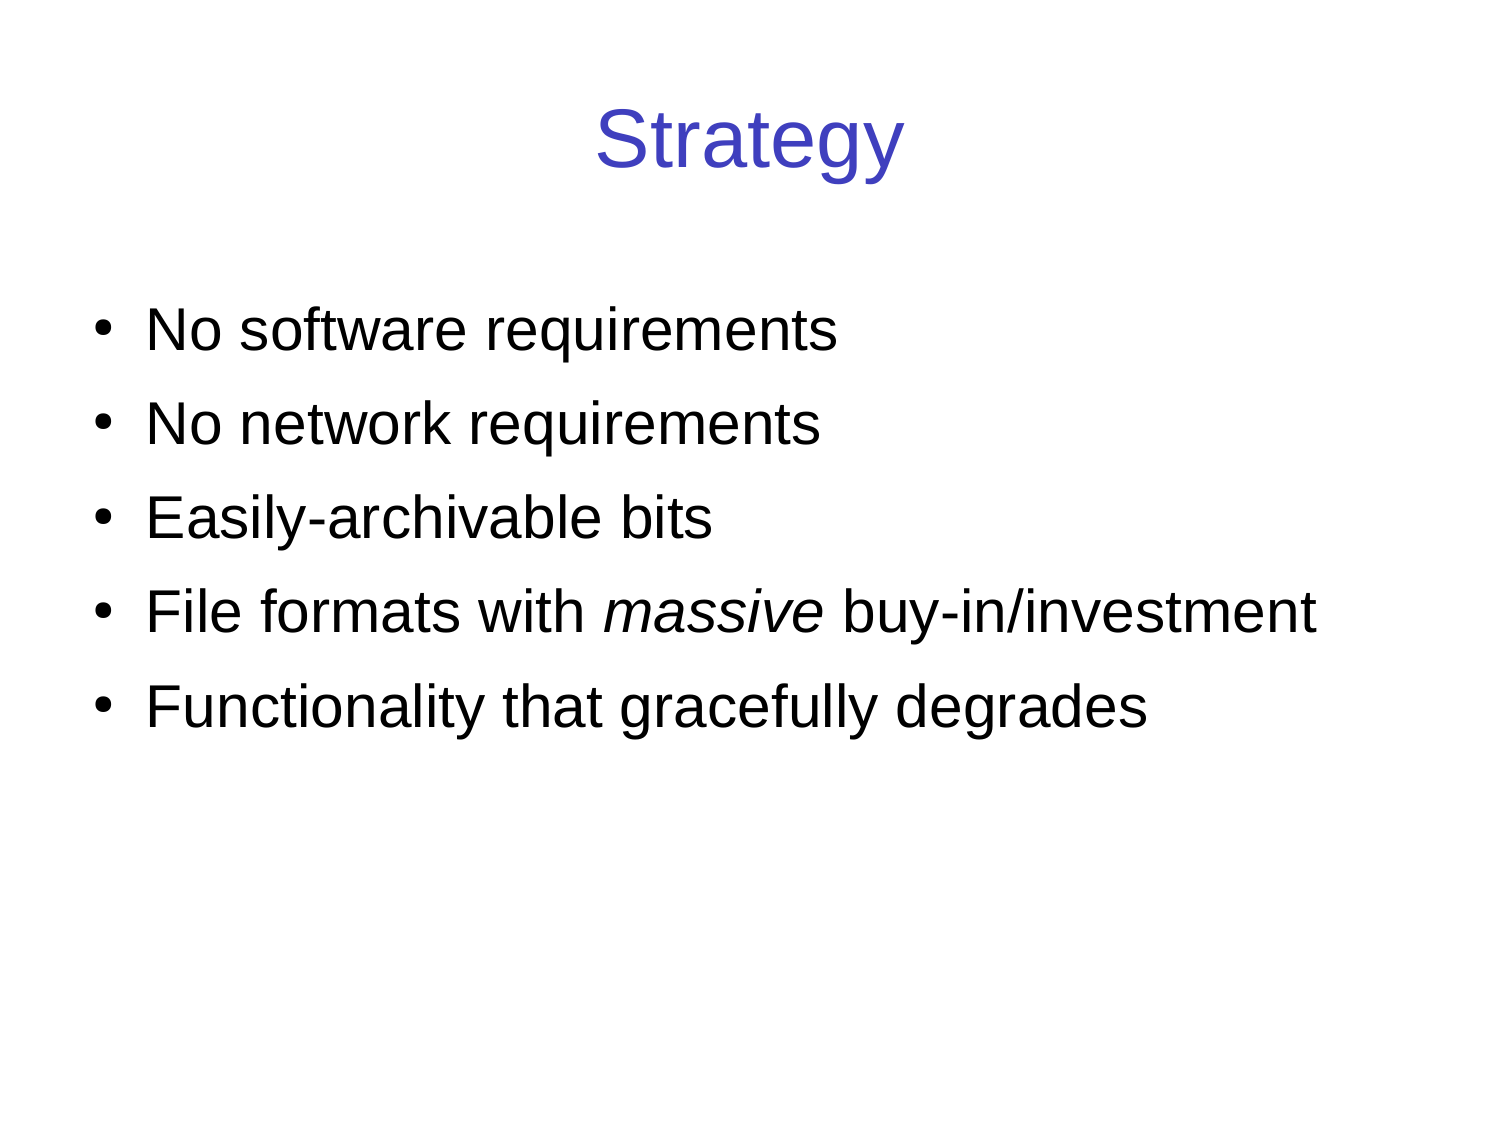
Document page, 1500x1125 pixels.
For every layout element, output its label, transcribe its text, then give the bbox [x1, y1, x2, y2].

title Strategy [75, 44, 1425, 233]
list No software requirements No network requirements Easily-archivable bits File formats with massive buy-in/investment Functionality that gracefully degrades [75, 295, 1425, 1063]
